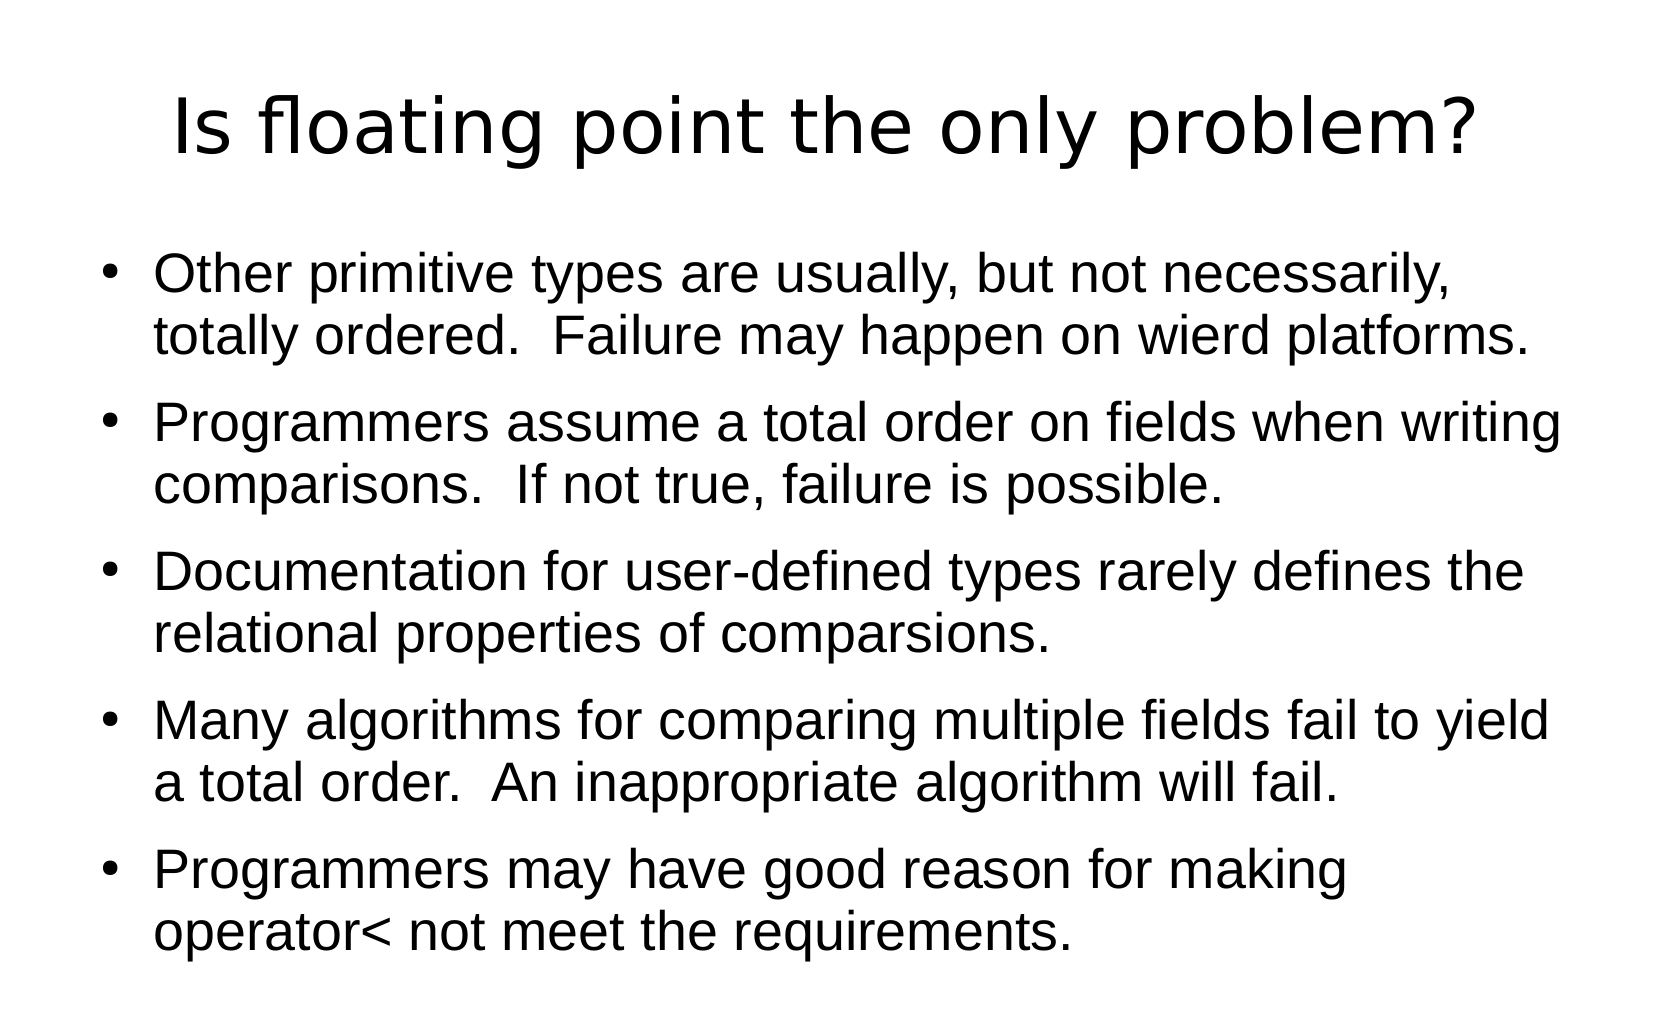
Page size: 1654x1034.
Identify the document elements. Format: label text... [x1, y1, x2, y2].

title Is floating point the only problem? [82, 41, 1571, 214]
list Other primitive types are usually, but not necessarily, totally ordered. Failure may happen on wierd platforms. Programmers assume a total order on fields when writing comparisons. If not true, failure is possible. Documentation for user-defined types rarely defines the relational properties of comparsions. Many algorithms for comparing multiple fields fail to yield a total order. An inappropriate algorithm will fail. Programmers may have good reason for making operator< not meet the requirements. [82, 241, 1571, 958]
